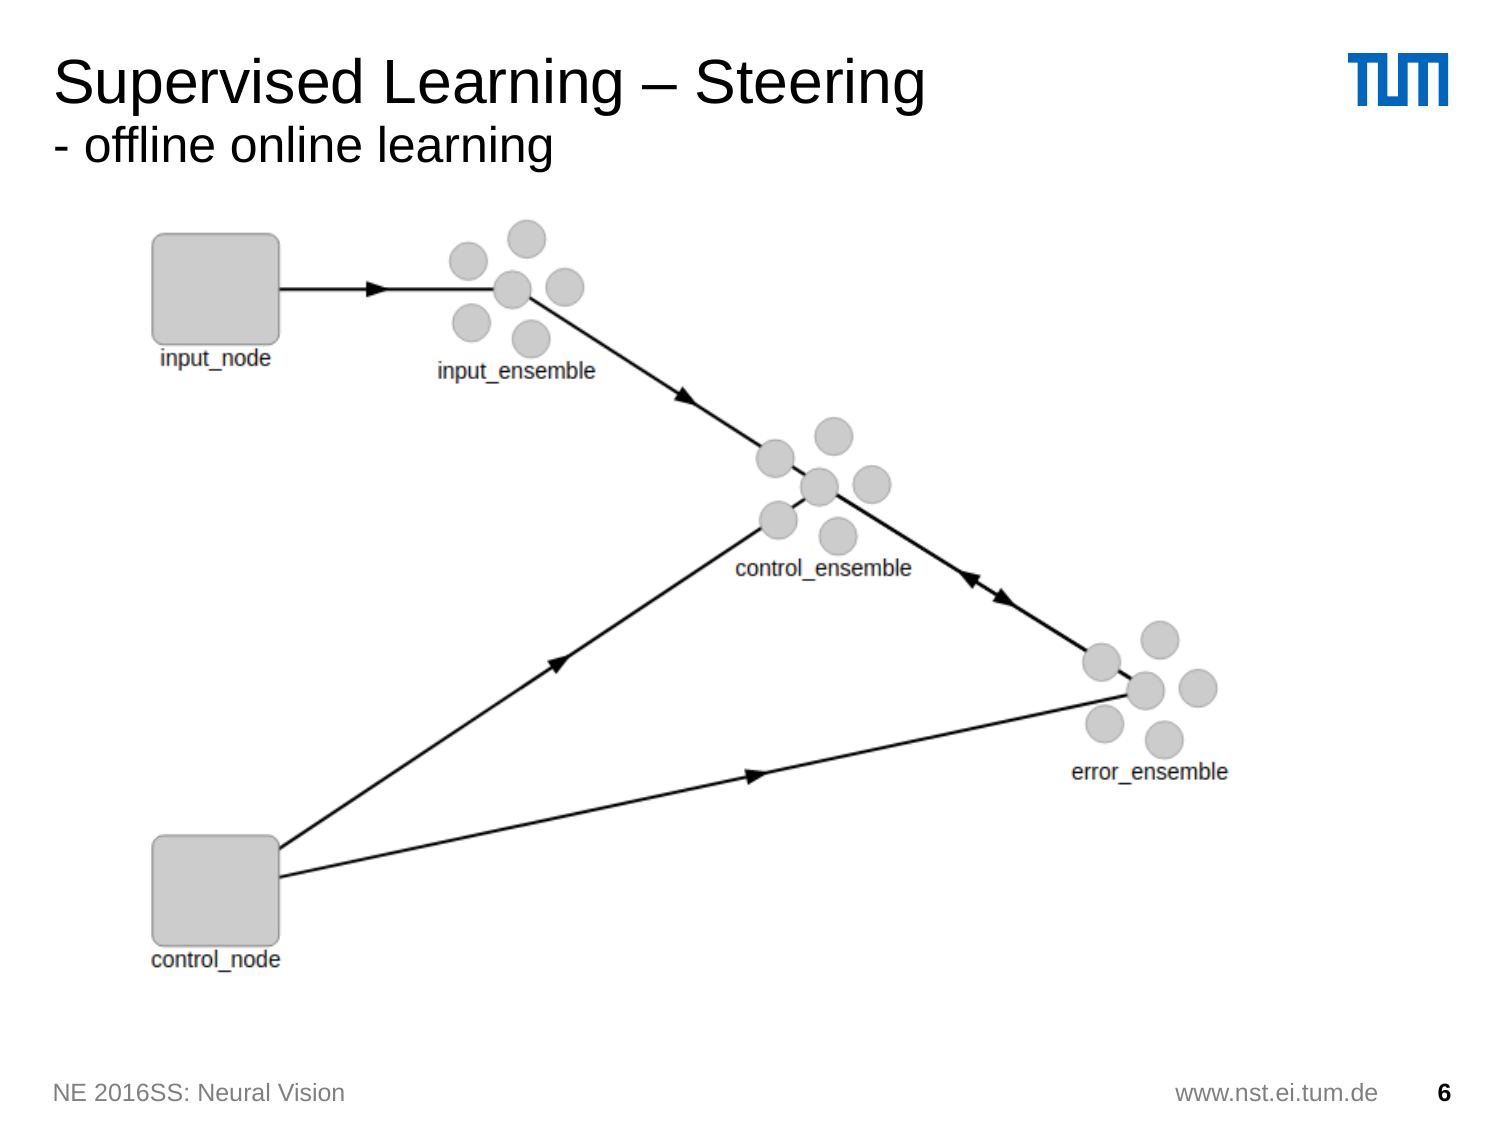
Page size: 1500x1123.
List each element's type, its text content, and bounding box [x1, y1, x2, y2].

title Supervised Learning – Steering - offline online learning [53, 47, 1323, 201]
picture [118, 177, 1264, 998]
